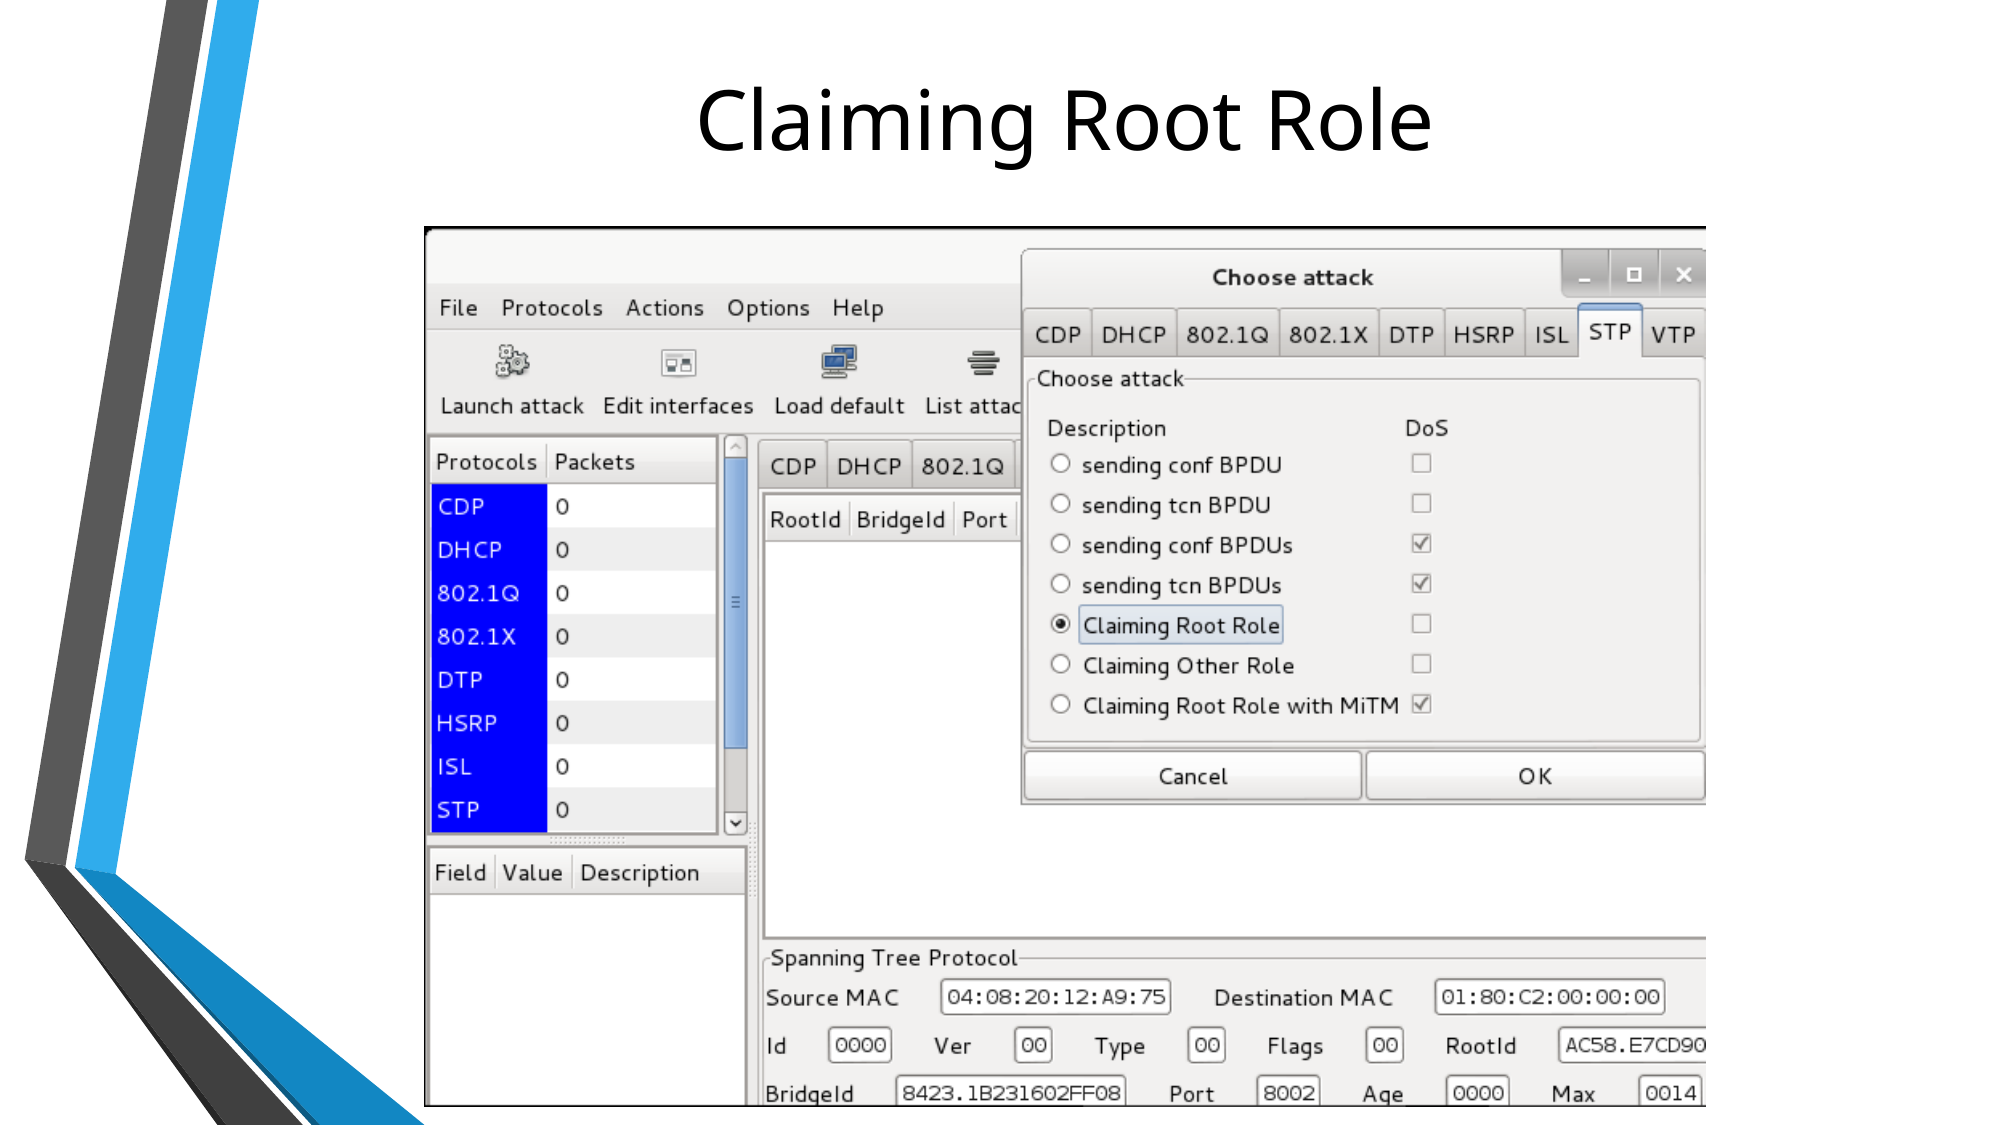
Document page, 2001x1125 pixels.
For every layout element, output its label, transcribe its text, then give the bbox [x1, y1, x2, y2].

picture [424, 226, 1706, 1107]
title Claiming Root Role [243, 60, 1887, 348]
